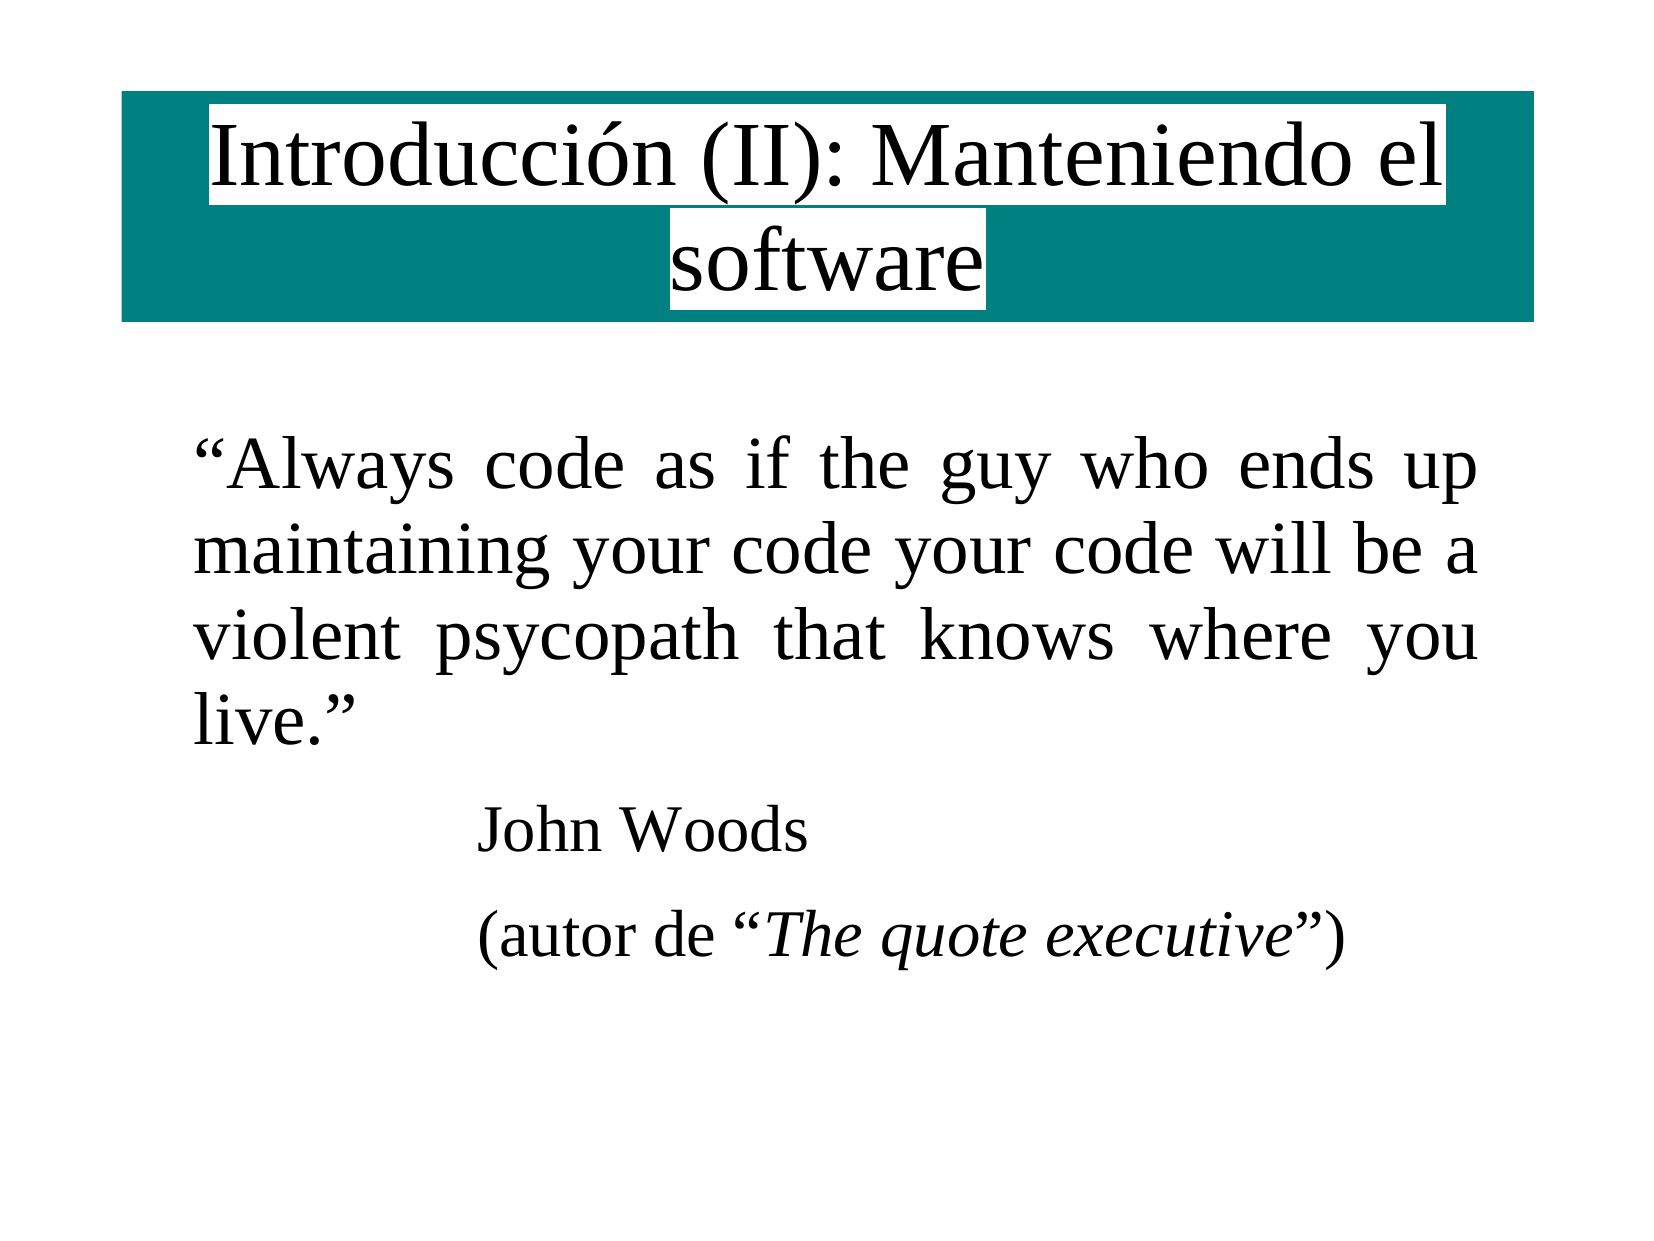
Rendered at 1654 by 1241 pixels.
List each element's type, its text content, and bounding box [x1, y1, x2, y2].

list “Always code as if the guy who ends up maintaining your code your code will be a violent psycopath that knows where you live.” John Woods (autor de “The quote executive”) [124, 420, 1537, 1178]
title Introducción (II): Manteniendo el software [121, 91, 1534, 322]
